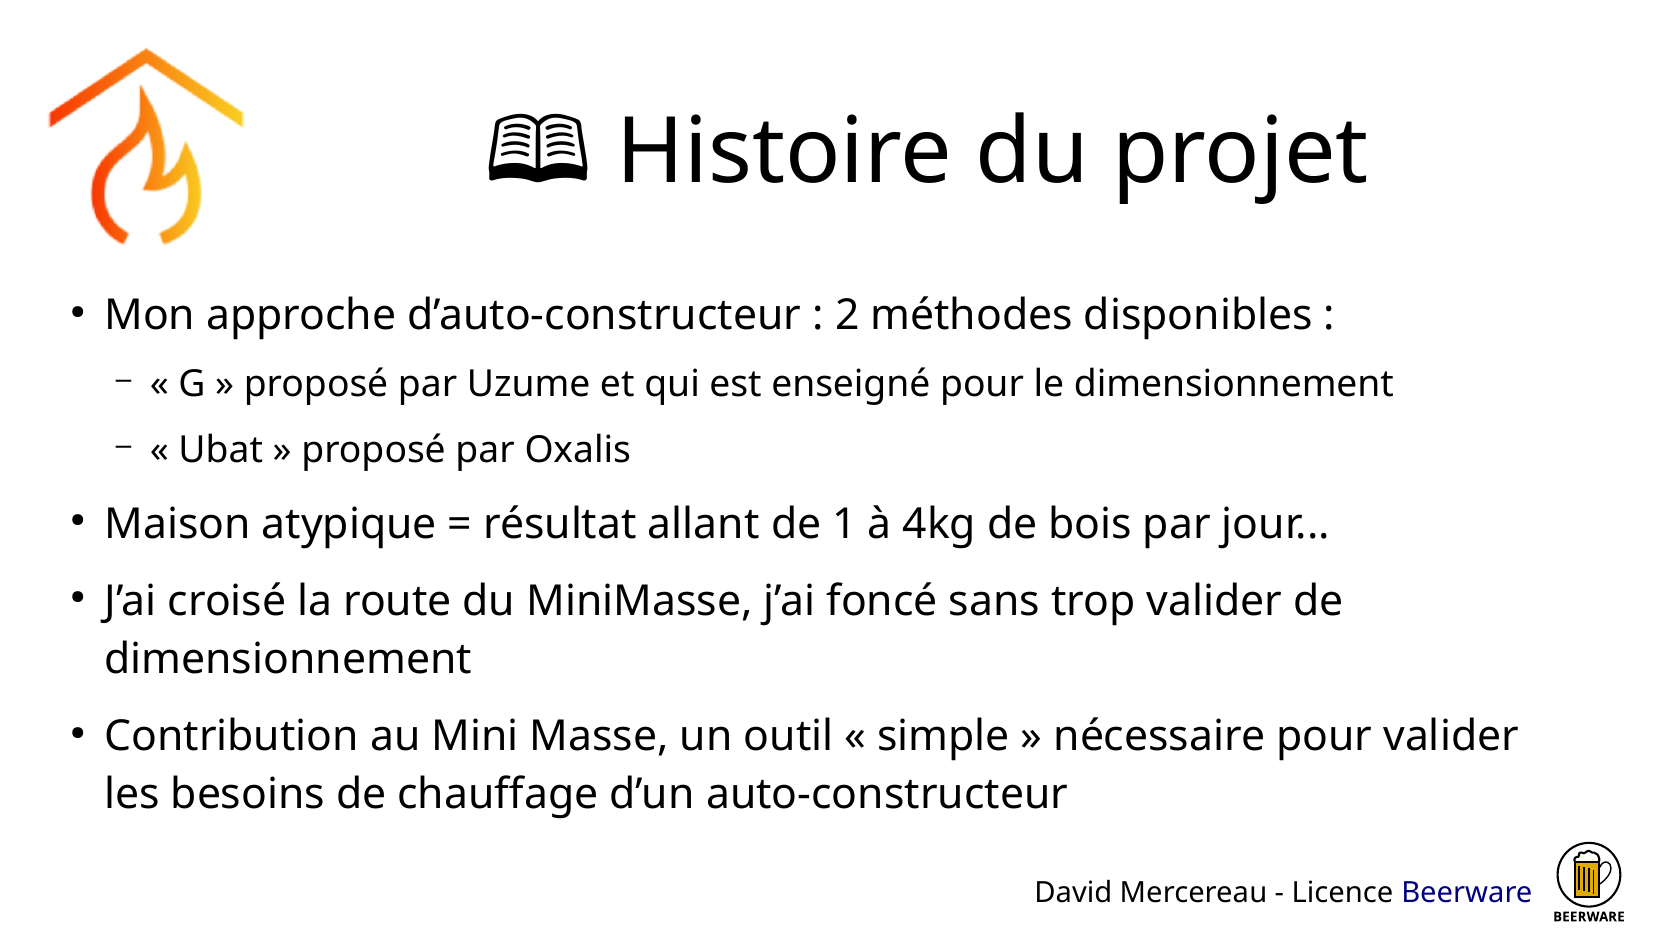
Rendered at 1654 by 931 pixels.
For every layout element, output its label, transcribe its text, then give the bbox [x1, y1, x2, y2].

picture [47, 47, 246, 246]
title 🕮 Histoire du projet [271, 54, 1583, 239]
list Mon approche d’auto-constructeur : 2 méthodes disponibles : « G » proposé par Uzume et qui est enseigné pour le dimensionnement « Ubat » proposé par Oxalis Maison atypique = résultat allant de 1 à 4kg de bois par jour... J’ai croisé la route du MiniMasse, j’ai foncé sans trop valider de dimensionnement Contribution au Mini Masse, un outil « simple » nécessaire pour valider les besoins de chauffage d’un auto-constructeur [59, 283, 1583, 827]
